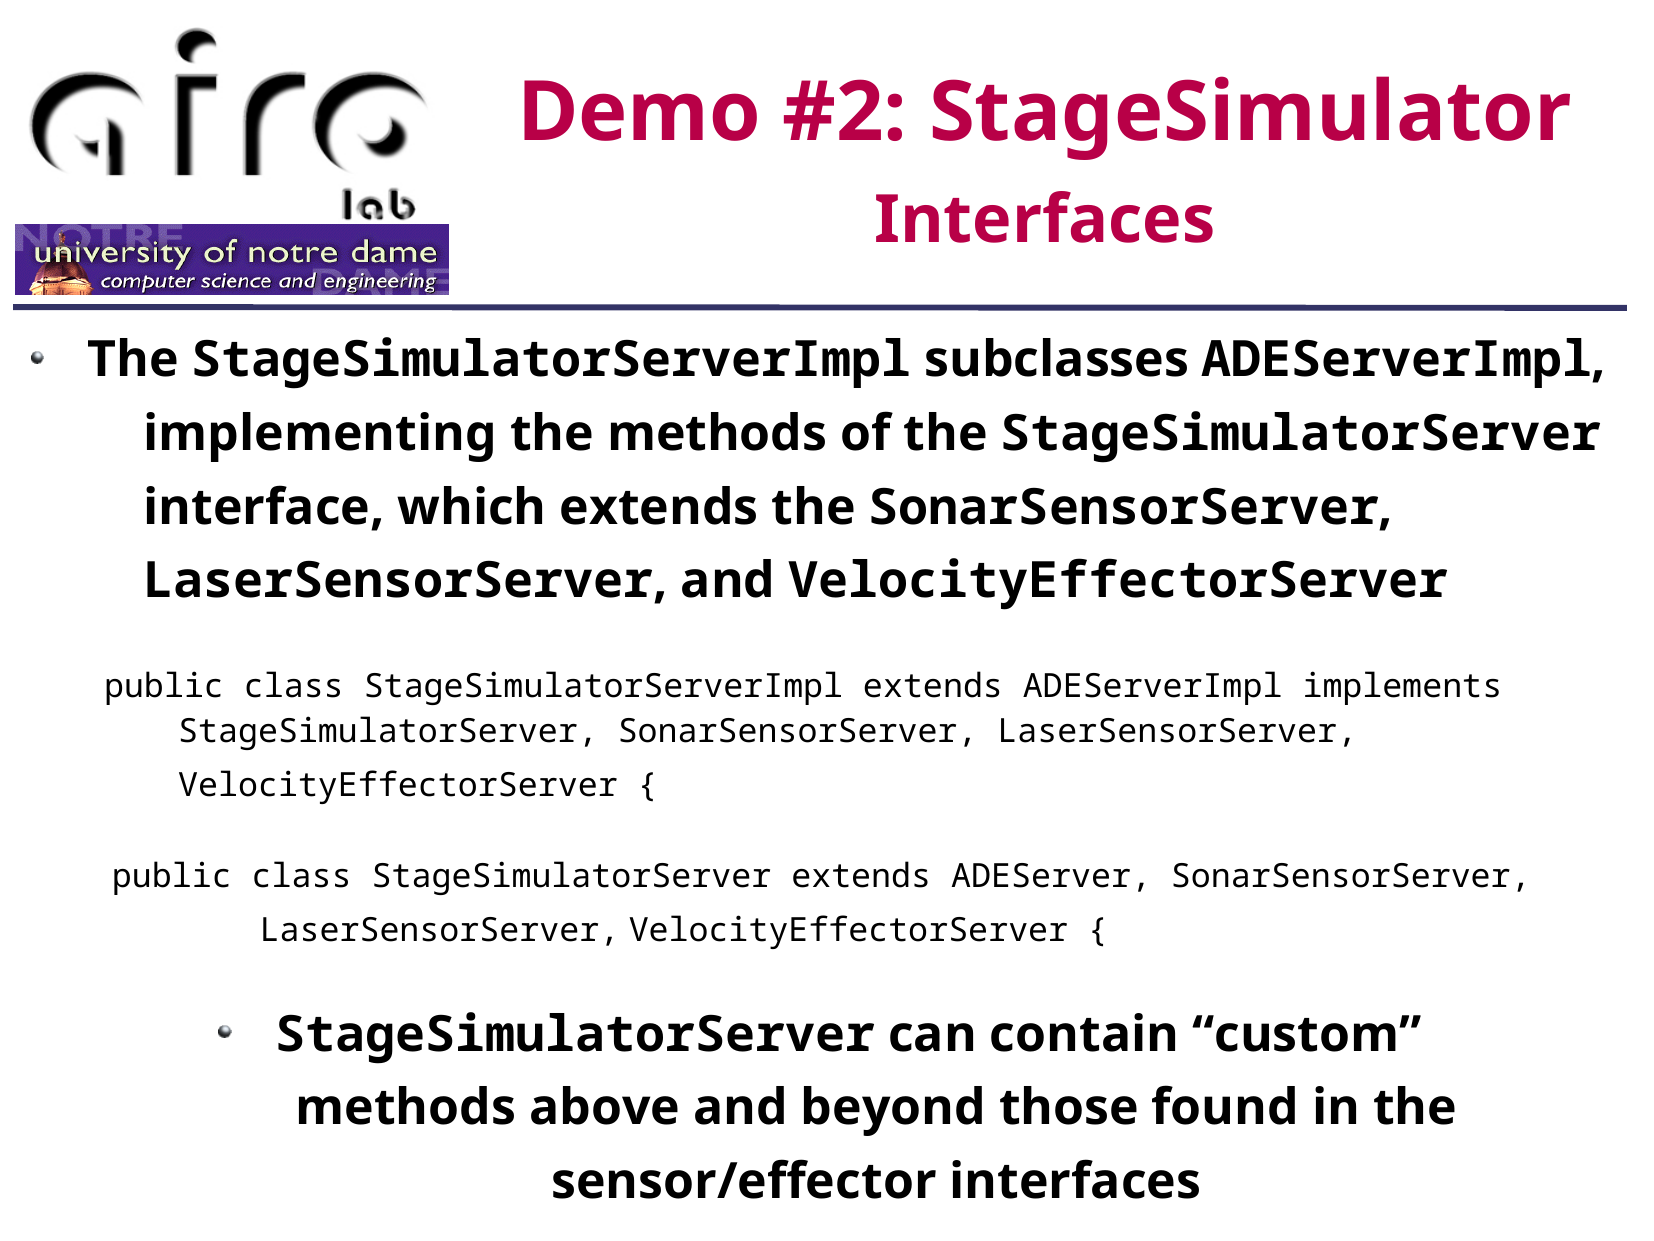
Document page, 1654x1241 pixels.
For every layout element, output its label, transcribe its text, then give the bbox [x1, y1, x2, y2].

list StageSimulatorServer can contain “custom” methods above and beyond those found in the sensor/effector interfaces [119, 992, 1521, 1217]
text_box public class StageSimulatorServerImpl extends ADEServerImpl implements StageSimulatorServer, SonarSensorServer, LaserSensorServer, VelocityEffectorServer { [104, 661, 1547, 796]
text_box public class StageSimulatorServer extends ADEServer, SonarSensorServer, LaserSensorServer, VelocityEffectorServer { [111, 851, 1602, 950]
picture [9, 8, 456, 295]
title Demo #2: StageSimulator Interfaces [461, 23, 1629, 282]
list The StageSimulatorServerImpl subclasses ADEServerImpl, implementing the methods of the StageSimulatorServer interface, which extends the SonarSensorServer, LaserSensorServer, and VelocityEffectorServer [31, 317, 1625, 613]
